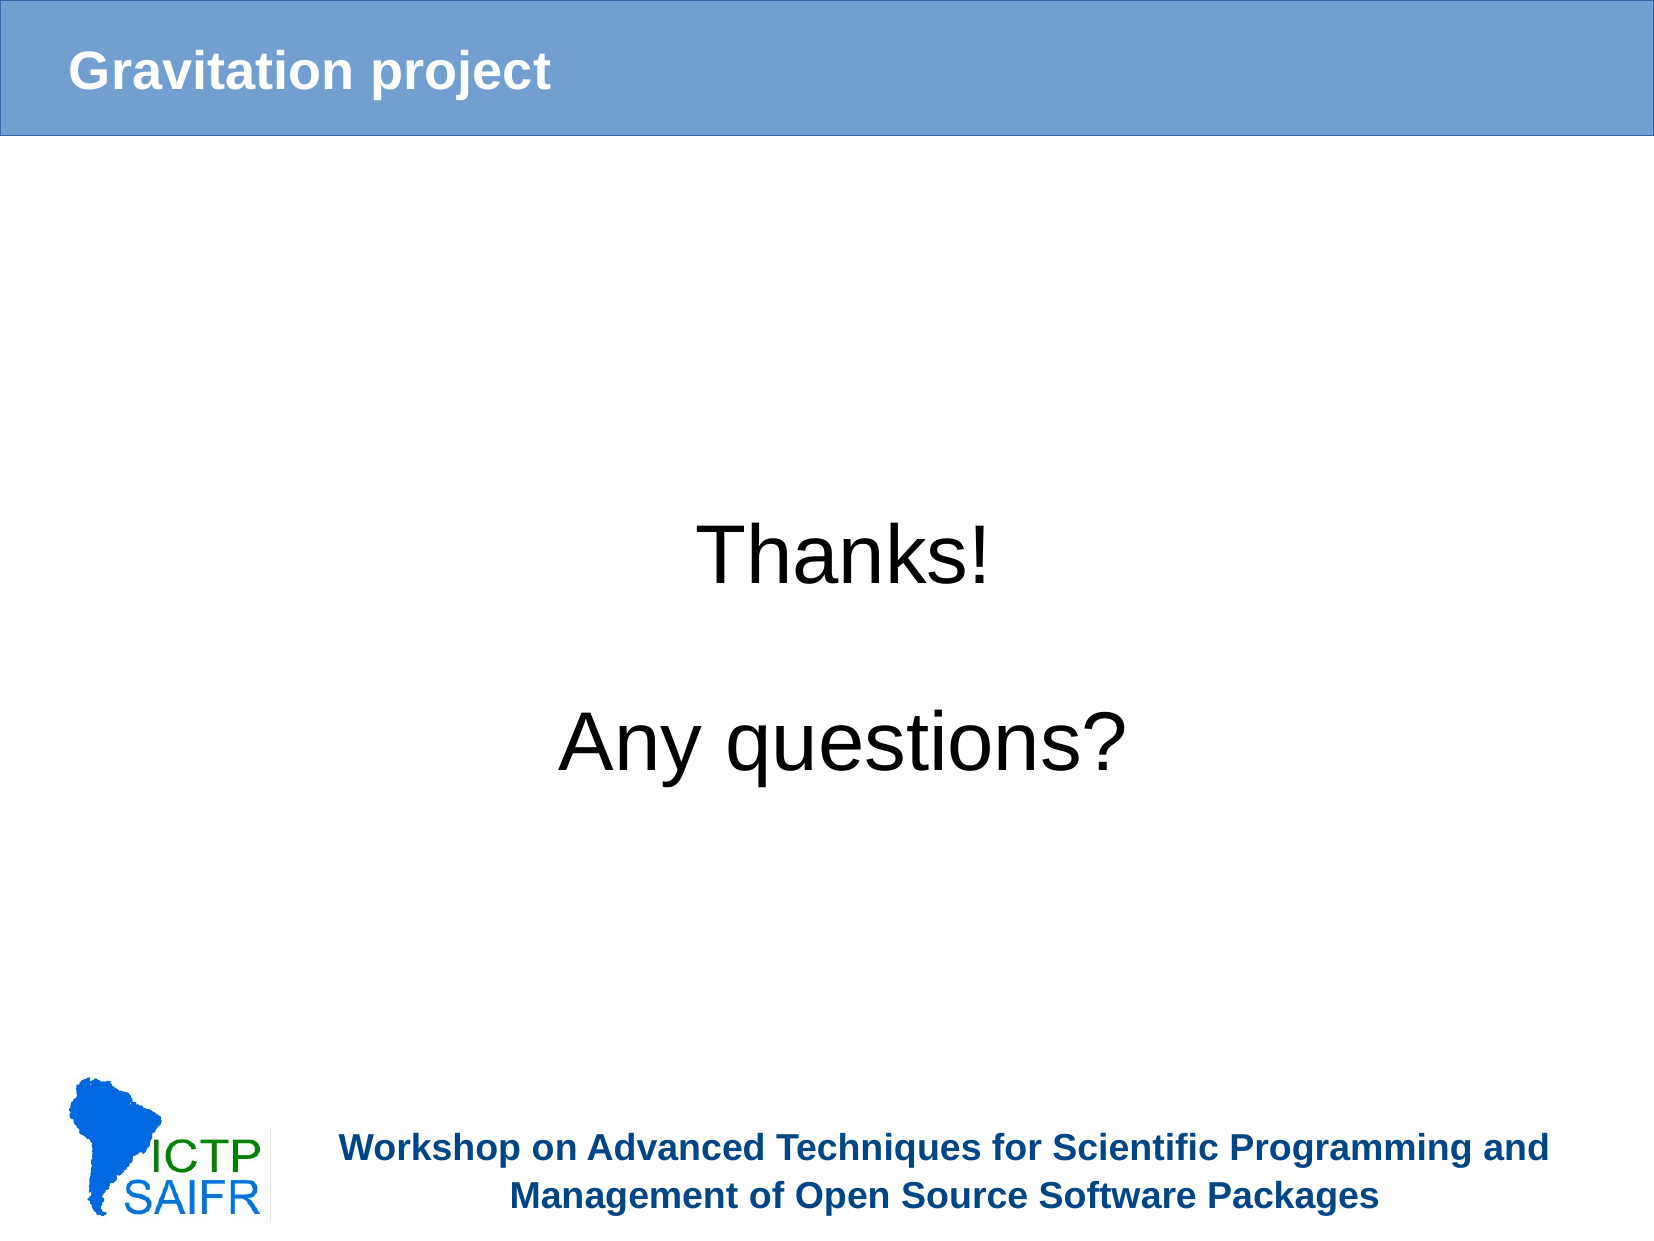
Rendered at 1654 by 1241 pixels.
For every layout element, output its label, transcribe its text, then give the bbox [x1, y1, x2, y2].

text_box Gravitation project [54, 33, 580, 109]
text_box Workshop on Advanced Techniques for Scientific Programming and Management of Open Source Software Packages [255, 1112, 1636, 1233]
picture [47, 1064, 271, 1235]
text_box Thanks! Any questions? [378, 501, 1309, 796]
text_box [0, 0, 1654, 136]
